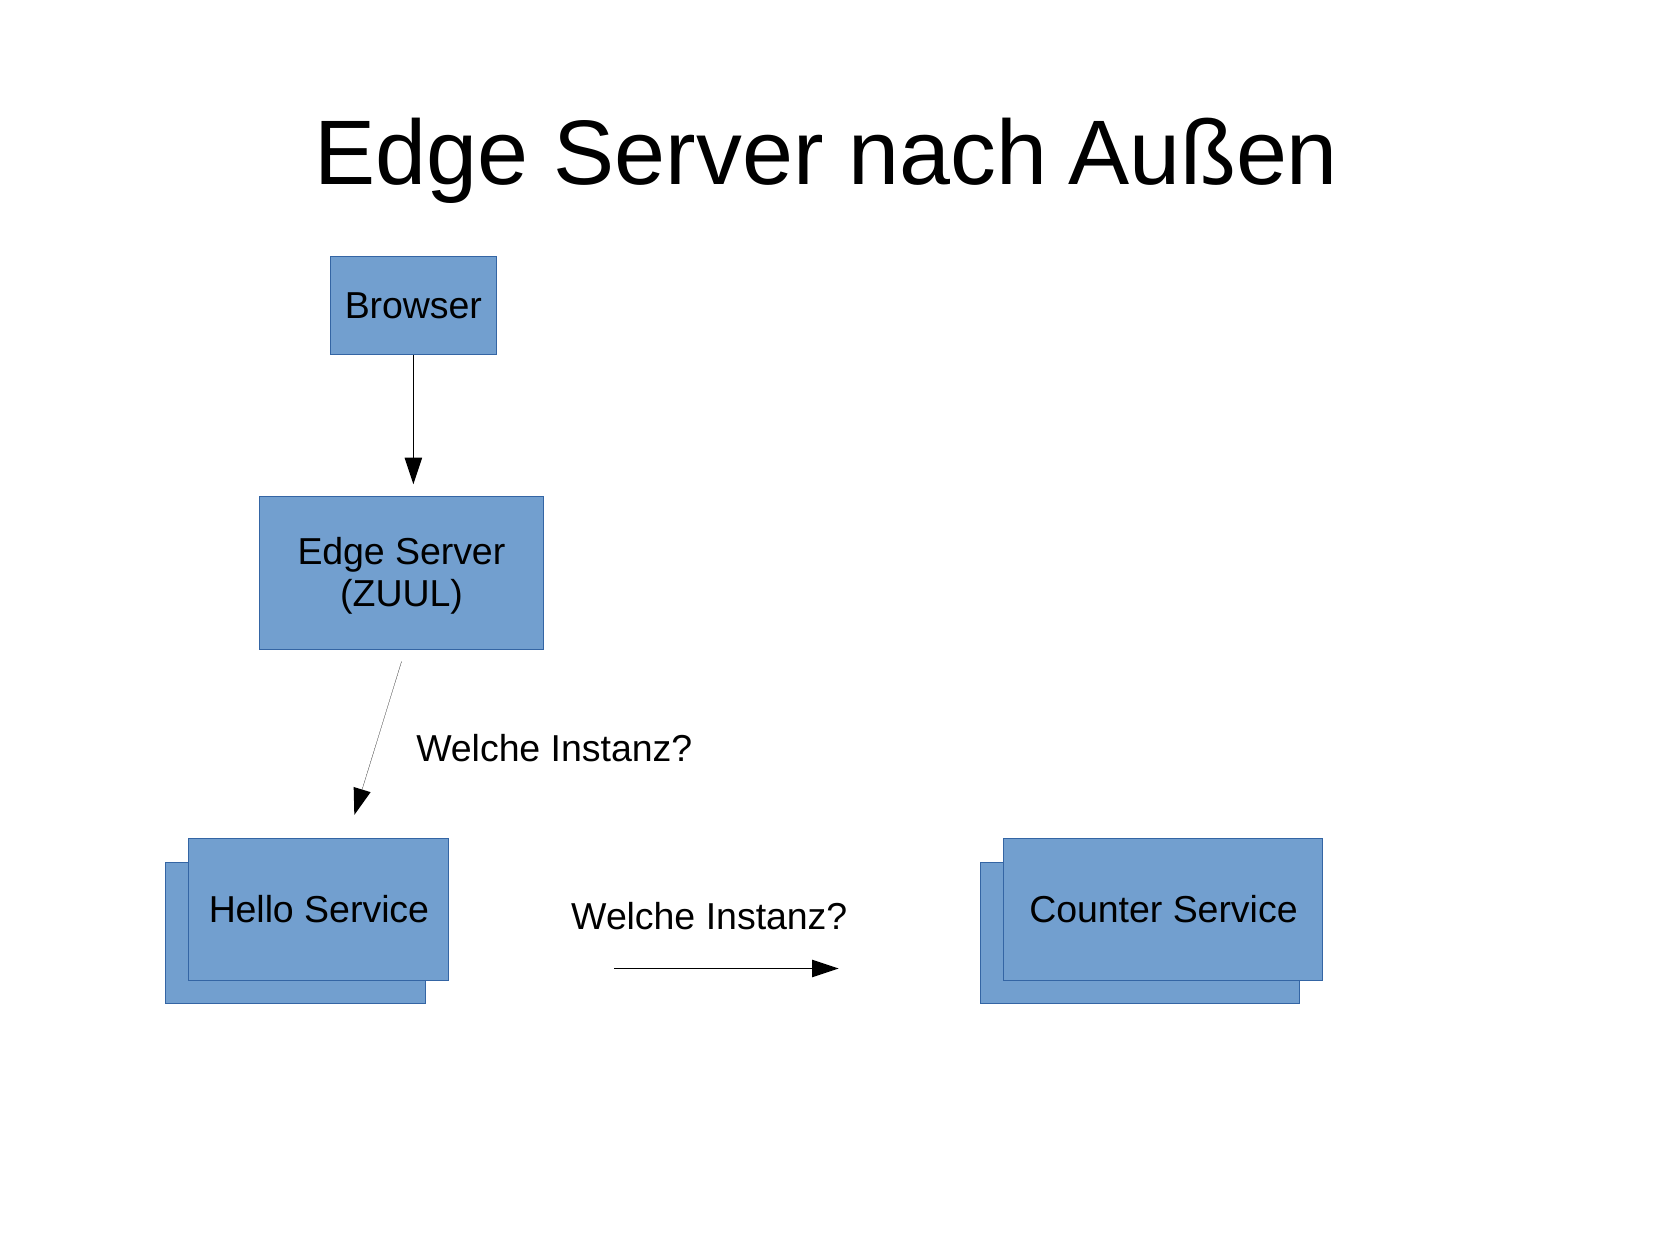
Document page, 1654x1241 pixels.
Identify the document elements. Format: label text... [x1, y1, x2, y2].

text_box Edge Server (ZUUL) [259, 496, 544, 650]
text_box Hello Service [188, 838, 449, 981]
text_box Hello Service [165, 862, 426, 1004]
title Edge Server nach Außen [82, 49, 1571, 257]
text_box Browser [330, 256, 497, 355]
text_box Counter Service [1003, 838, 1323, 981]
text_box Welche Instanz? [556, 888, 863, 945]
text_box Welche Instanz? [401, 720, 708, 778]
text_box Counter Service [980, 862, 1300, 1004]
